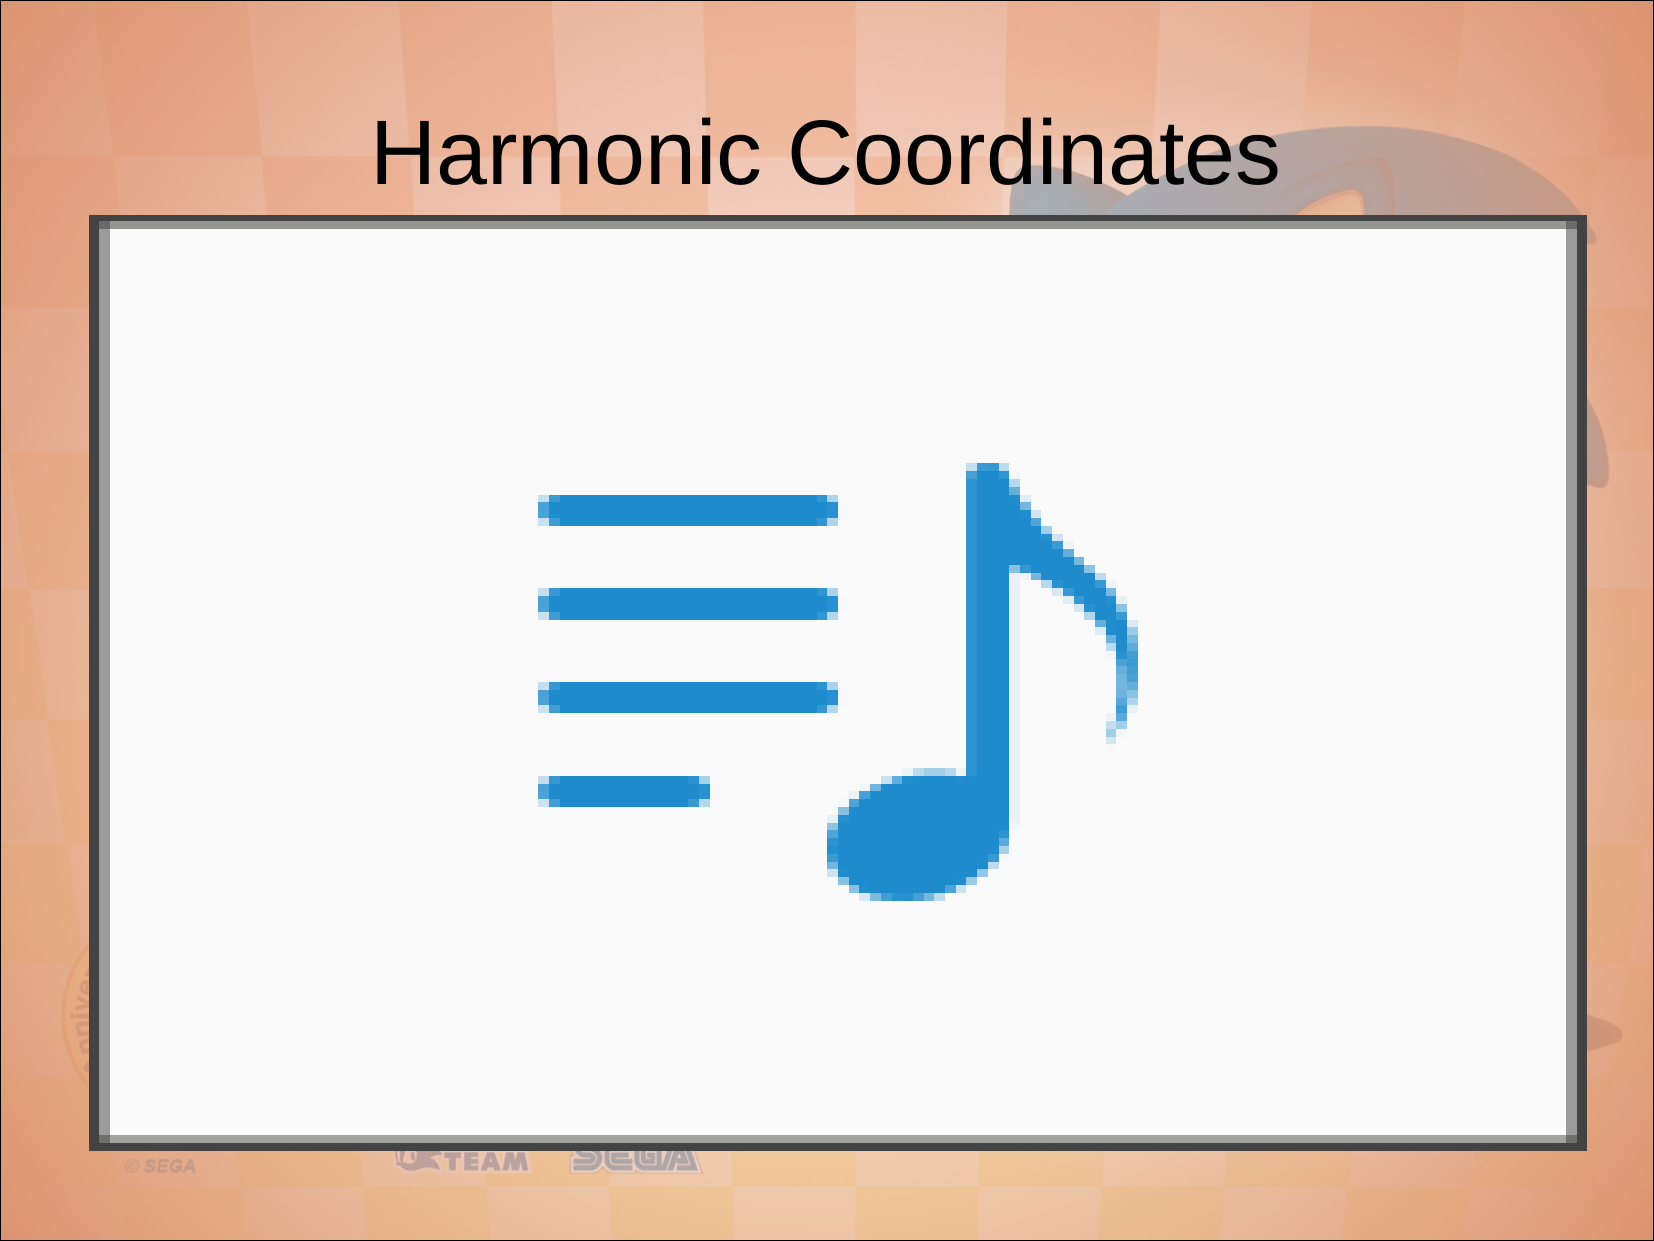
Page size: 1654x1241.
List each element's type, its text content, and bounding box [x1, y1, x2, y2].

text_box [88, 213, 1589, 1152]
title Harmonic Coordinates [82, 49, 1571, 257]
